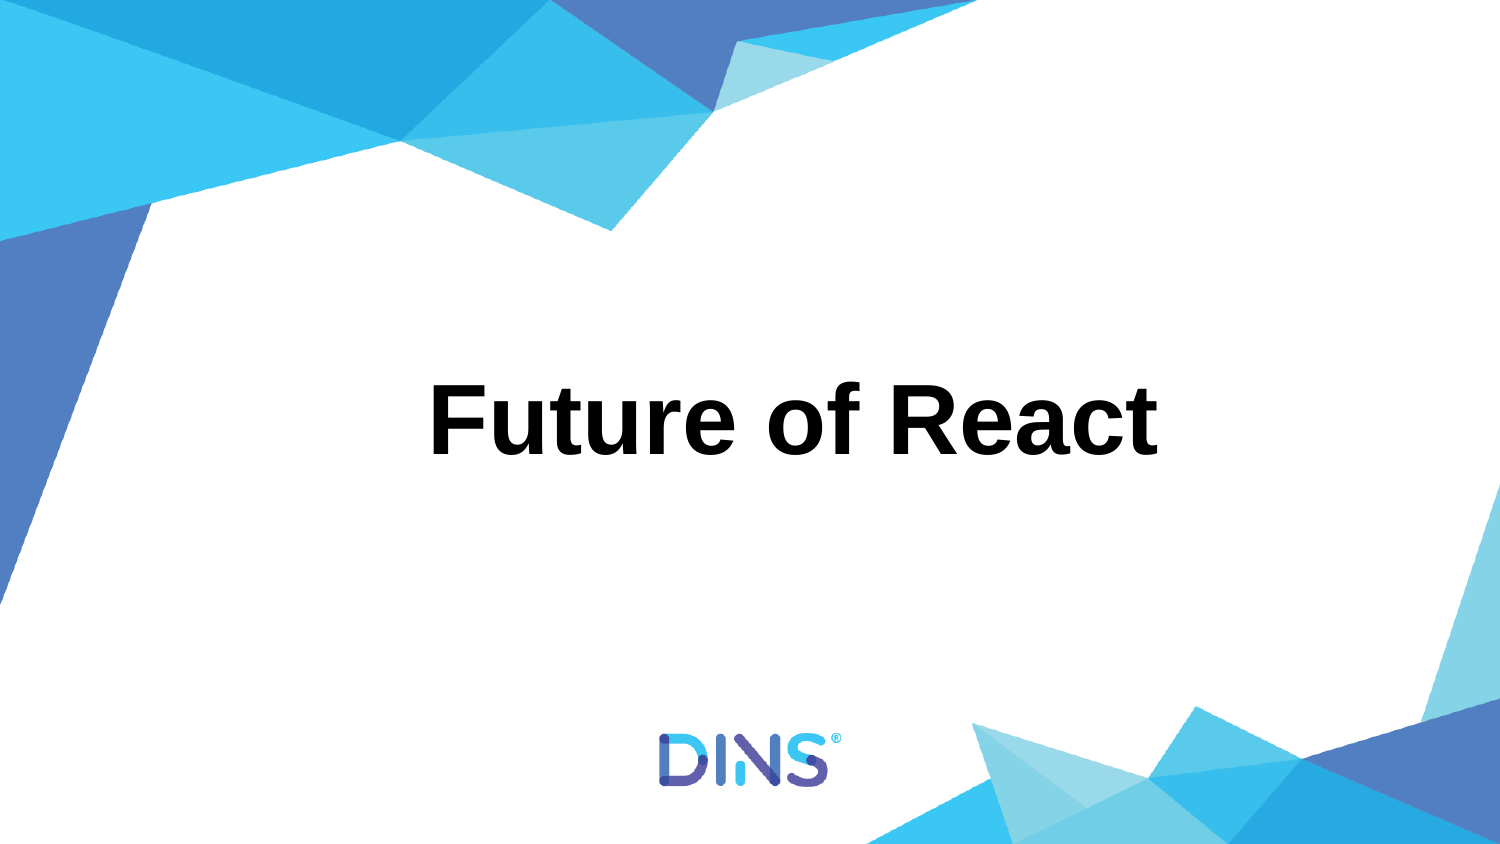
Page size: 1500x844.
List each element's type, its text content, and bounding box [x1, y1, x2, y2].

picture [0, 0, 1500, 844]
text_box Future of React [412, 309, 1246, 519]
